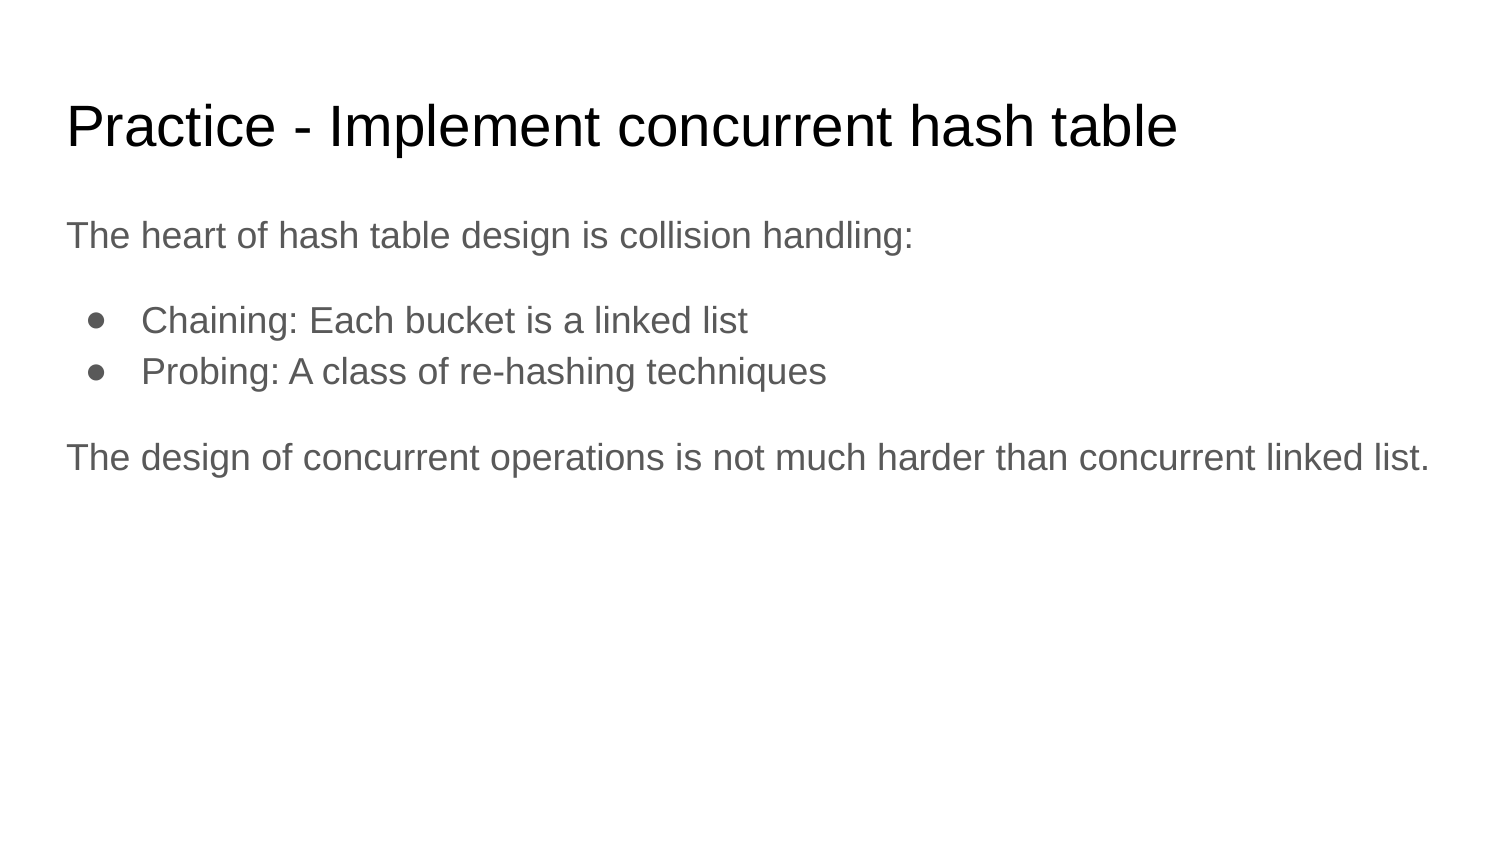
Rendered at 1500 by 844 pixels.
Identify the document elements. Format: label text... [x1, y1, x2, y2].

title Practice - Implement concurrent hash table [51, 72, 1449, 167]
list The heart of hash table design is collision handling: Chaining: Each bucket is a linked list Probing: A class of re-hashing techniques The design of concurrent operations is not much harder than concurrent linked list. [51, 189, 1449, 750]
